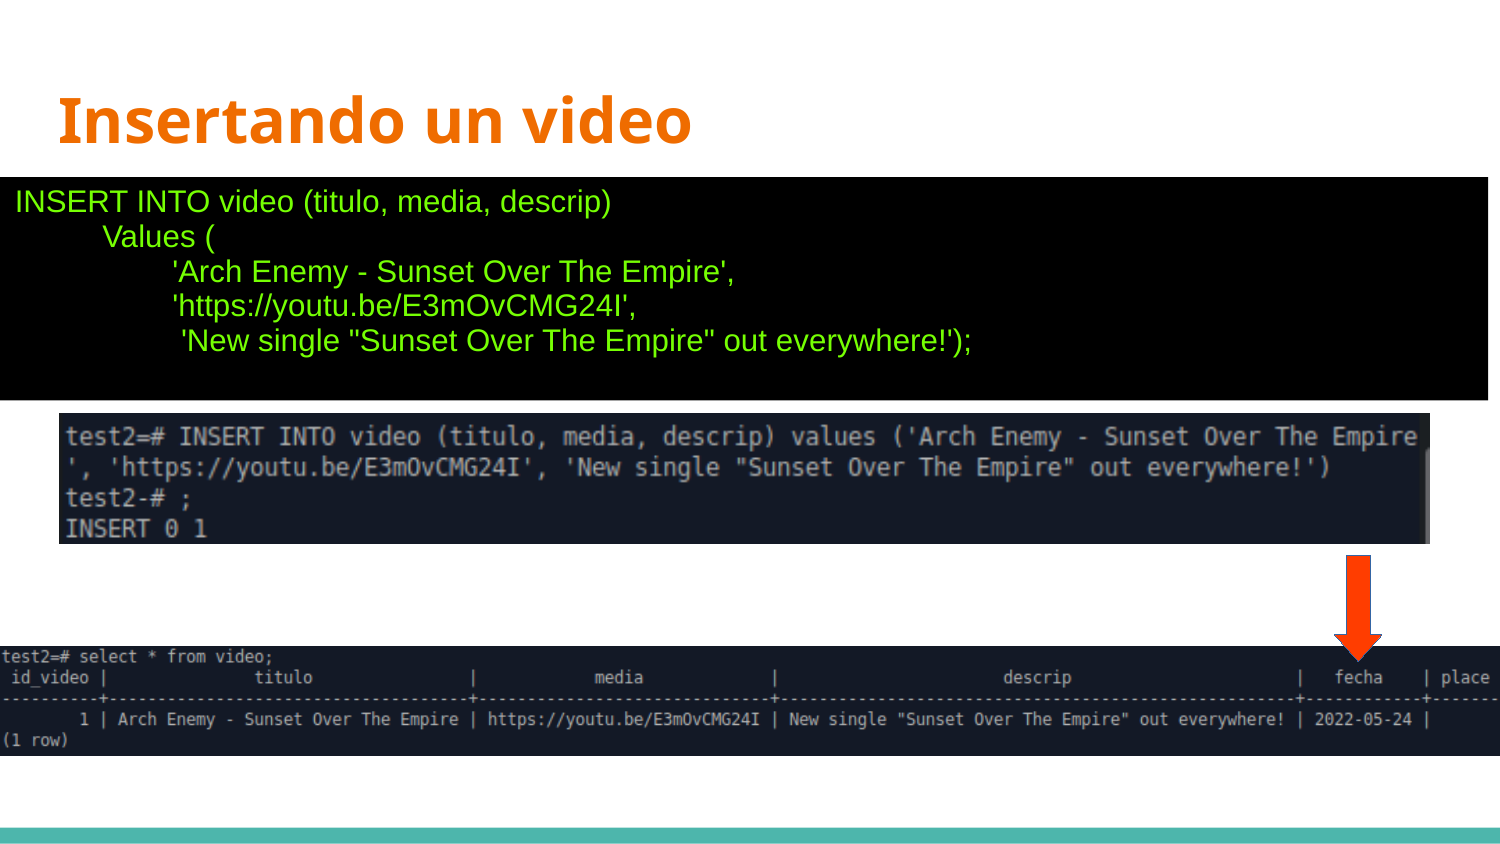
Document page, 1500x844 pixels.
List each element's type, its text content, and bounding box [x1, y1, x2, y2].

text_box INSERT INTO video (titulo, media, descrip) Values ( 'Arch Enemy - Sunset Over The Empire', 'https://youtu.be/E3mOvCMG24I', 'New single "Sunset Over The Empire" out everywhere!'); [0, 177, 1489, 401]
picture [59, 413, 1430, 544]
text_box [1334, 555, 1382, 662]
picture [0, 646, 1500, 756]
title Insertando un video [43, 61, 1441, 177]
